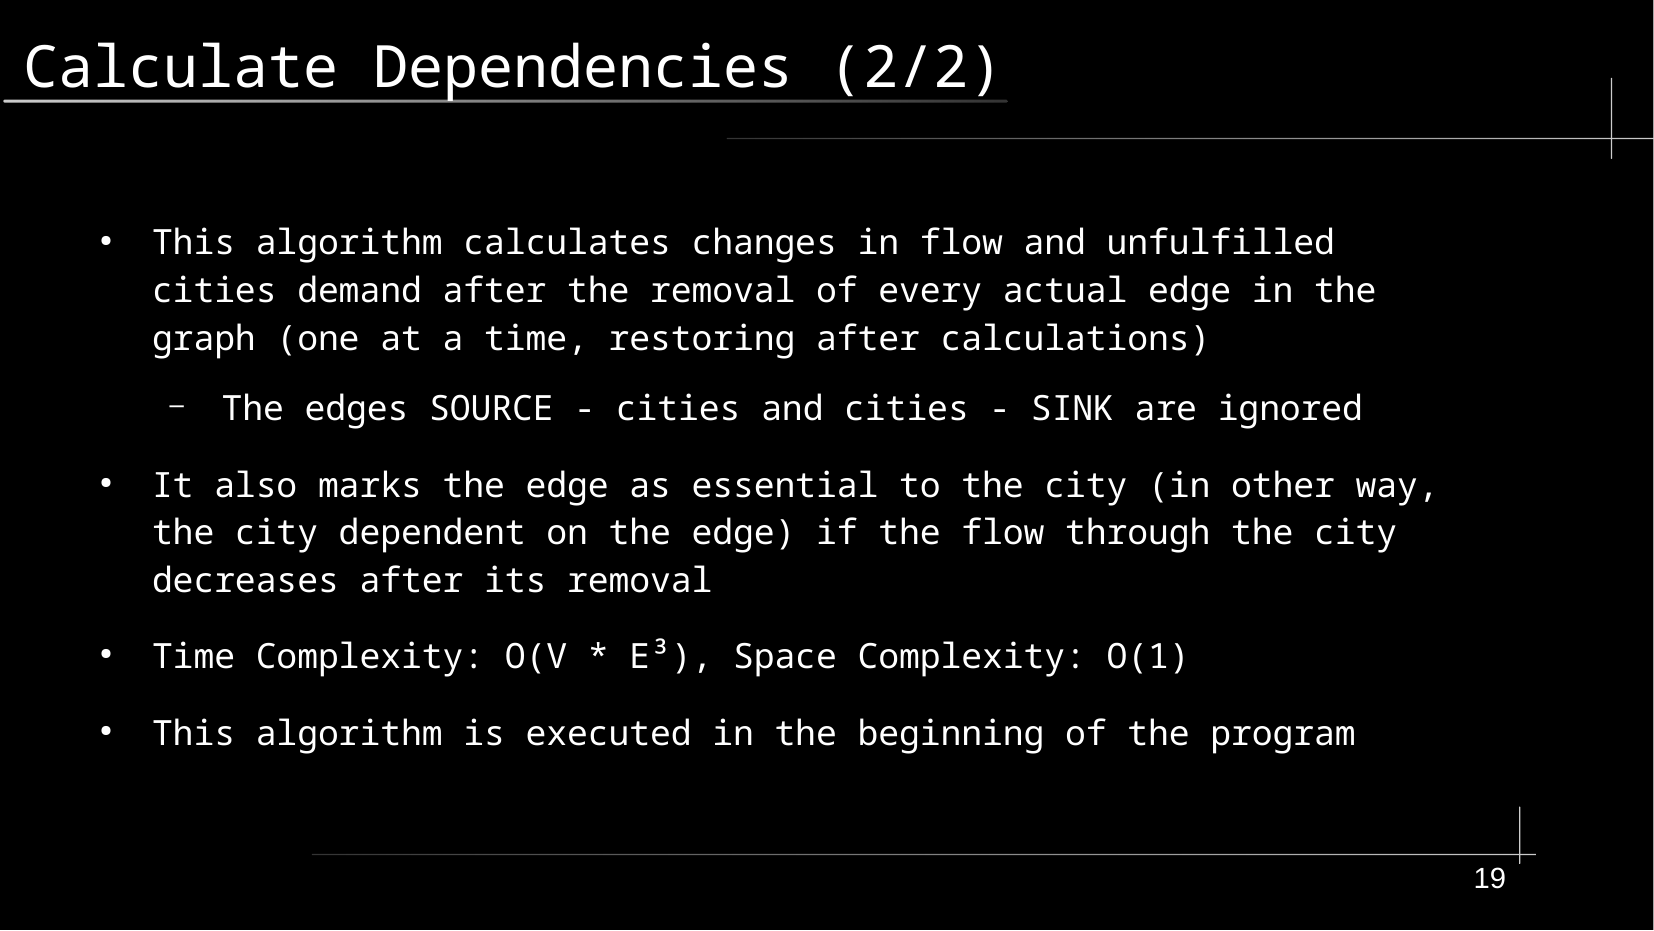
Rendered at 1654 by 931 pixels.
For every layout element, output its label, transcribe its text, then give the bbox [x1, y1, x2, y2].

list This algorithm calculates changes in flow and unfulfilled cities demand after the removal of every actual edge in the graph (one at a time, restoring after calculations) The edges SOURCE - cities and cities - SINK are ignored It also marks the edge as essential to the city (in other way, the city dependent on the edge) if the flow through the city decreases after its removal Time Complexity: O(V * E³), Space Complexity: O(1) This algorithm is executed in the beginning of the program [82, 217, 1477, 758]
title Calculate Dependencies (2/2) [23, 11, 1589, 119]
